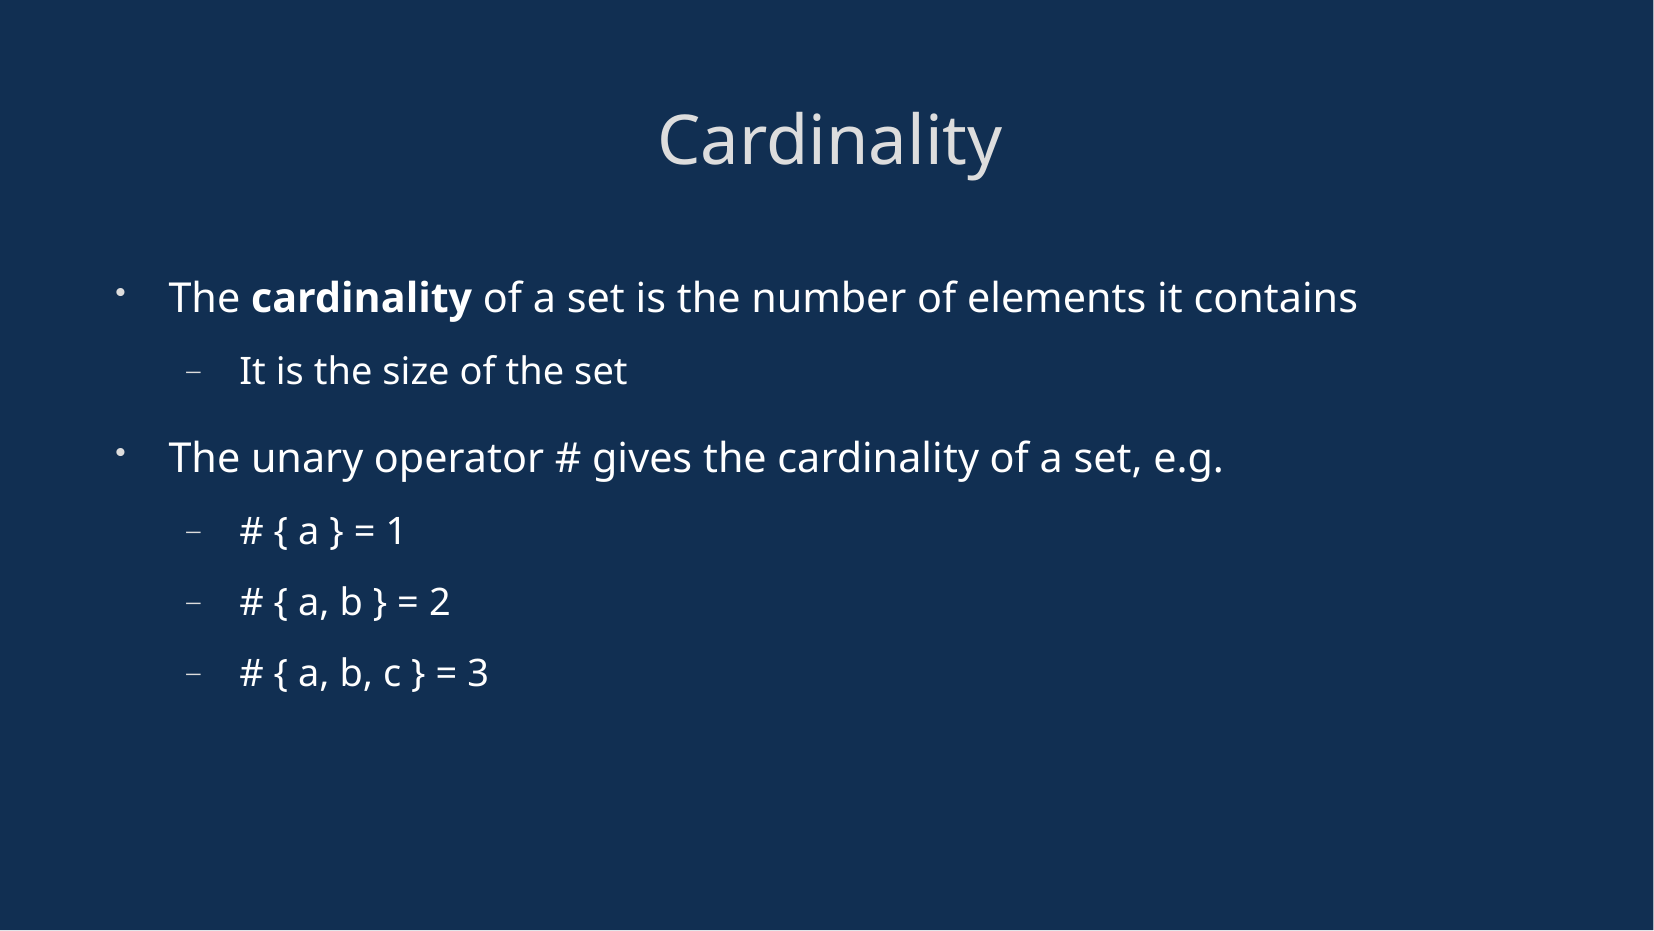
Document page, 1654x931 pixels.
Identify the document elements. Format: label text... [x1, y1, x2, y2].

list The cardinality of a set is the number of elements it contains It is the size of the set The unary operator # gives the cardinality of a set, e.g. # { a } = 1 # { a, b } = 2 # { a, b, c } = 3 [97, 268, 1563, 806]
title Cardinality [97, 56, 1563, 220]
